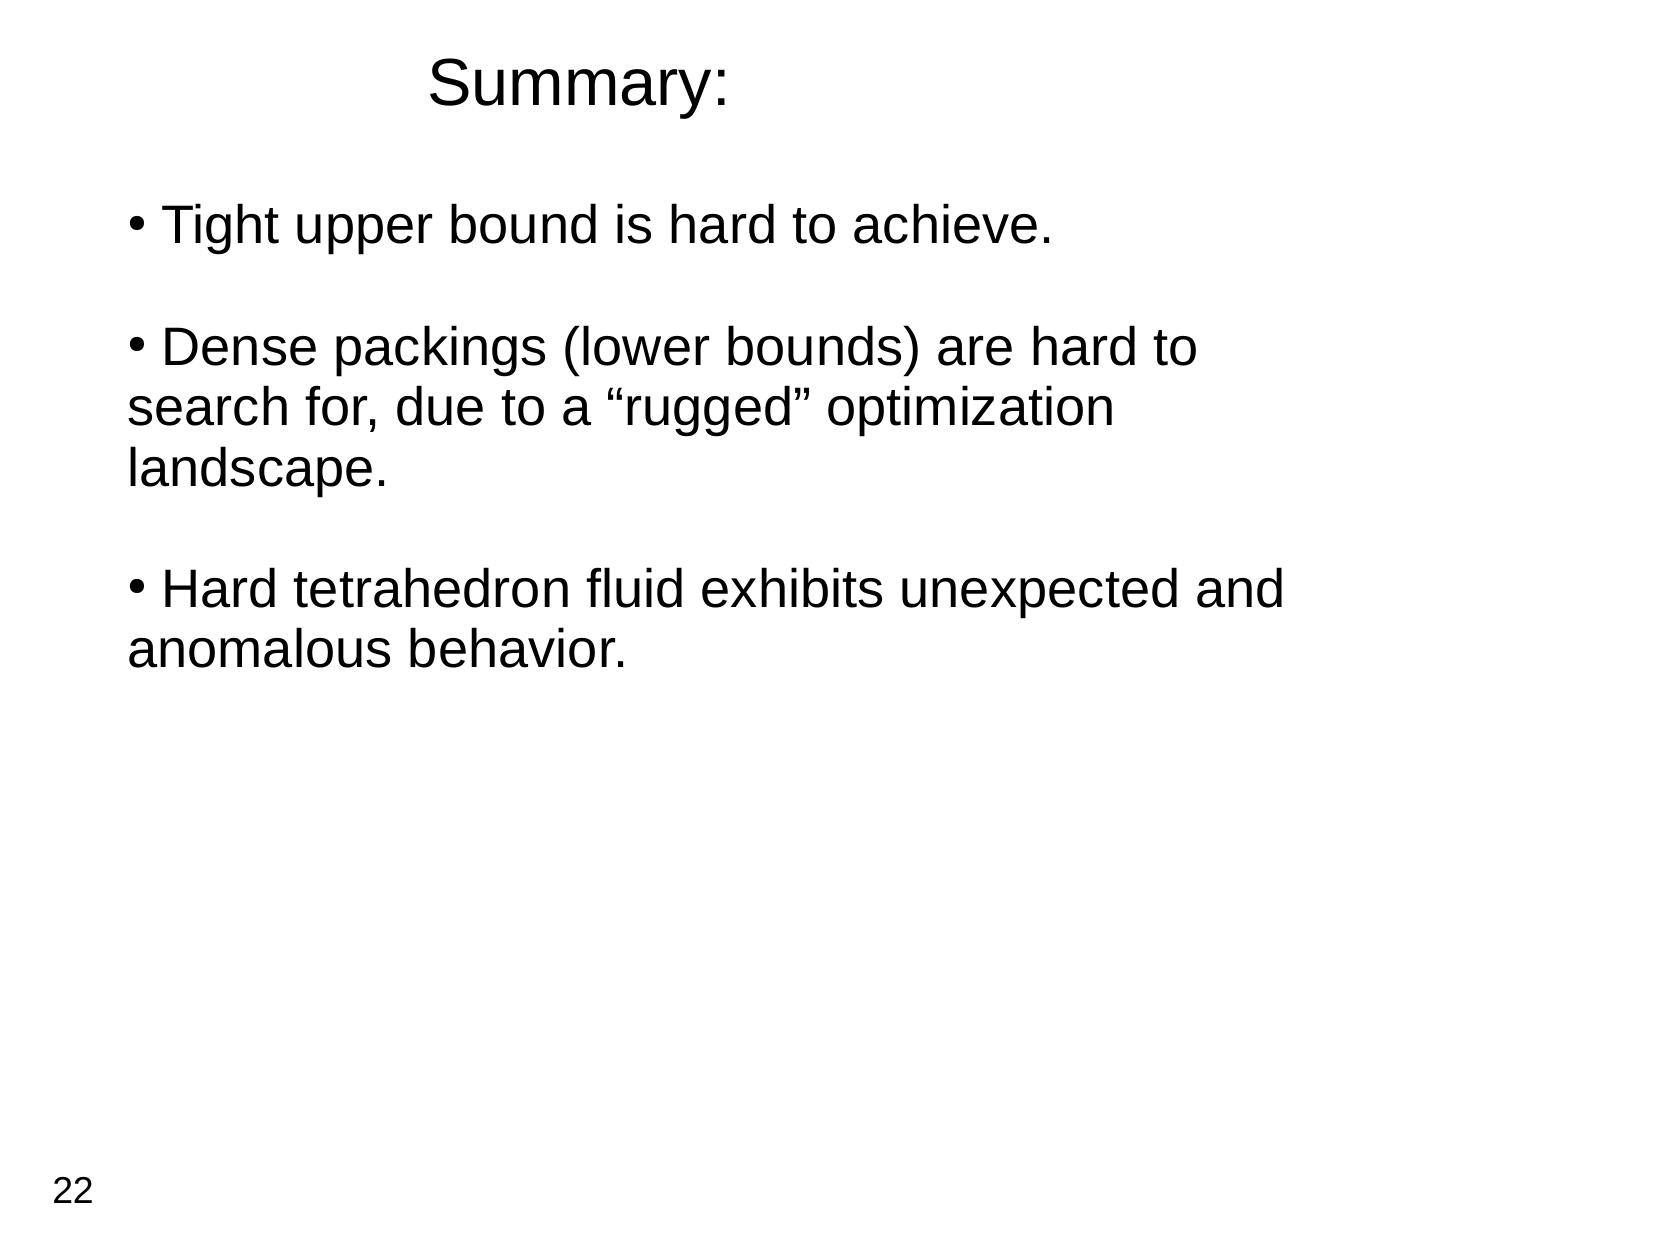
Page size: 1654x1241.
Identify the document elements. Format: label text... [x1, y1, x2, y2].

text_box Tight upper bound is hard to achieve. Dense packings (lower bounds) are hard to search for, due to a “rugged” optimization landscape. Hard tetrahedron fluid exhibits unexpected and anomalous behavior. [112, 187, 1388, 751]
text_box Summary: [412, 37, 1200, 128]
text_box 22 [37, 1162, 109, 1220]
